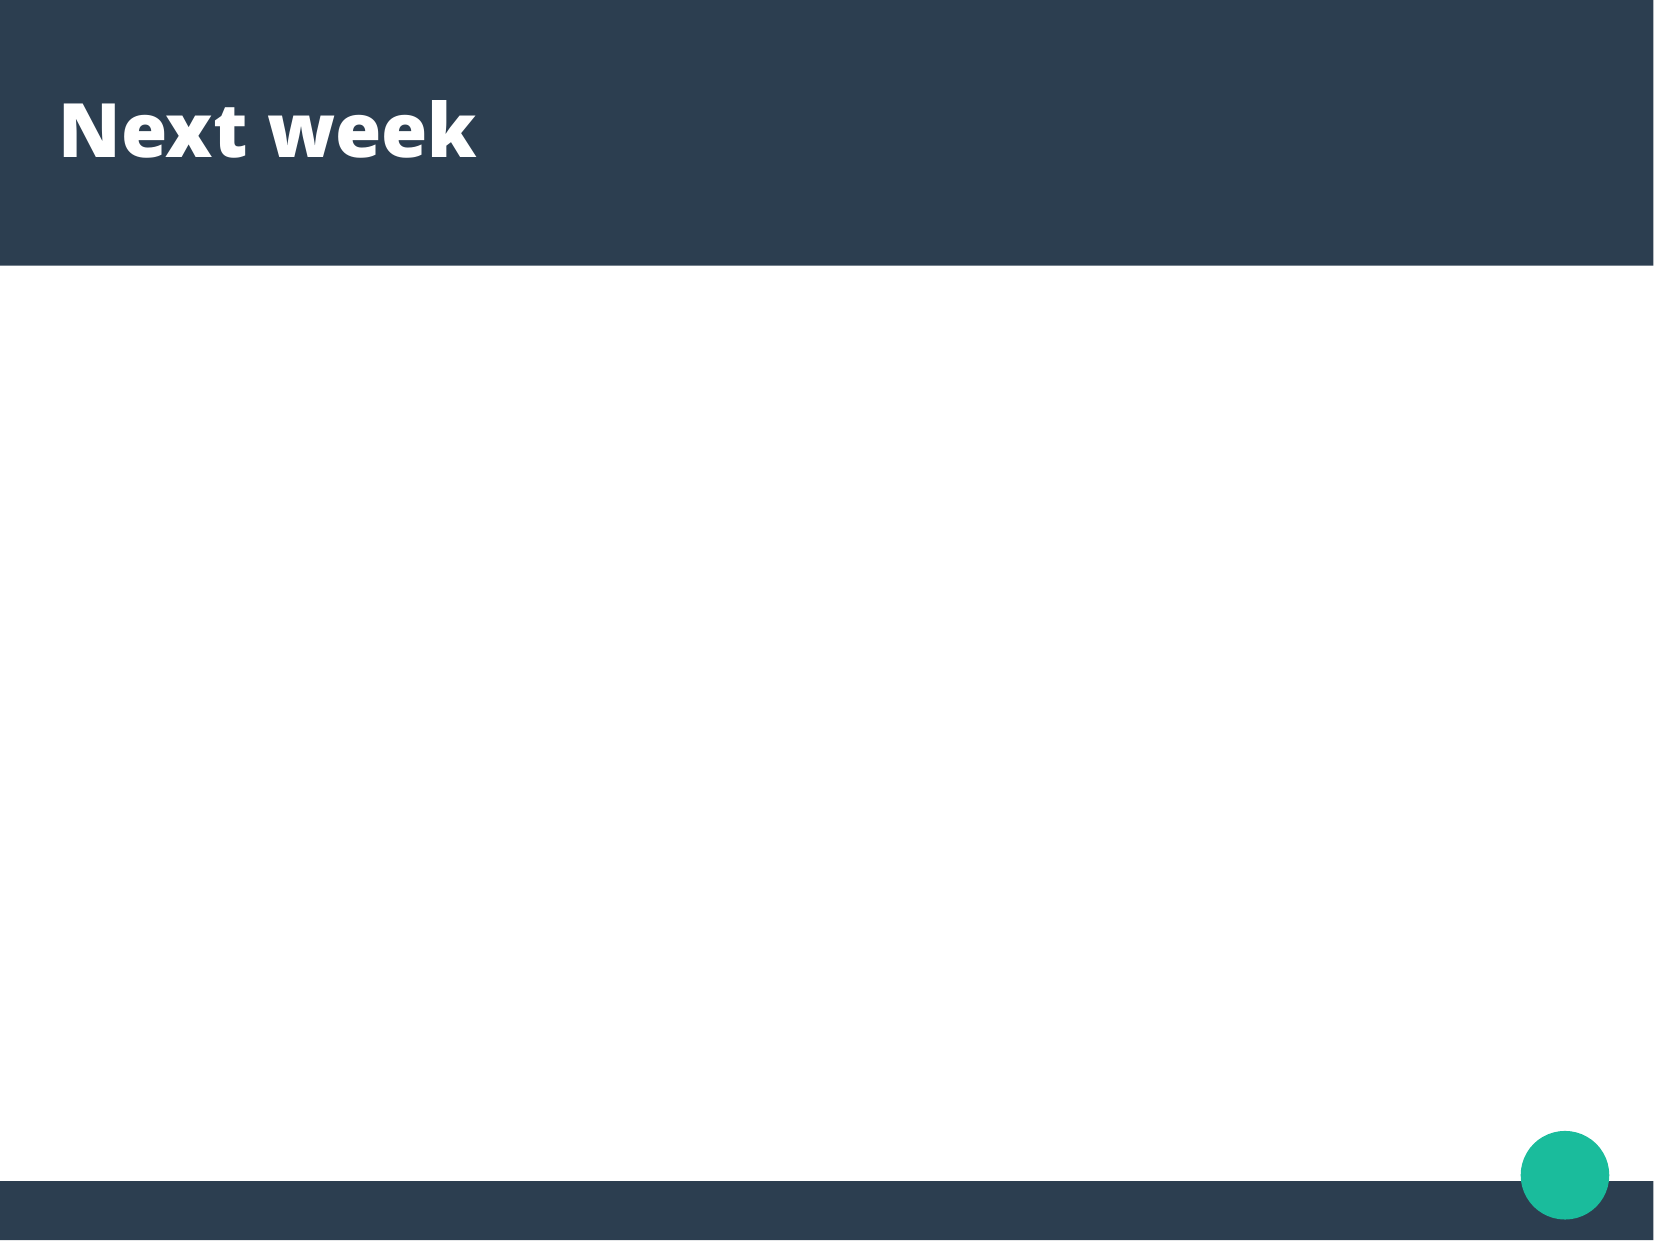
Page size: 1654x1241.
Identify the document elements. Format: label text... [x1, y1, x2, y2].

title Next week [59, 49, 1595, 207]
